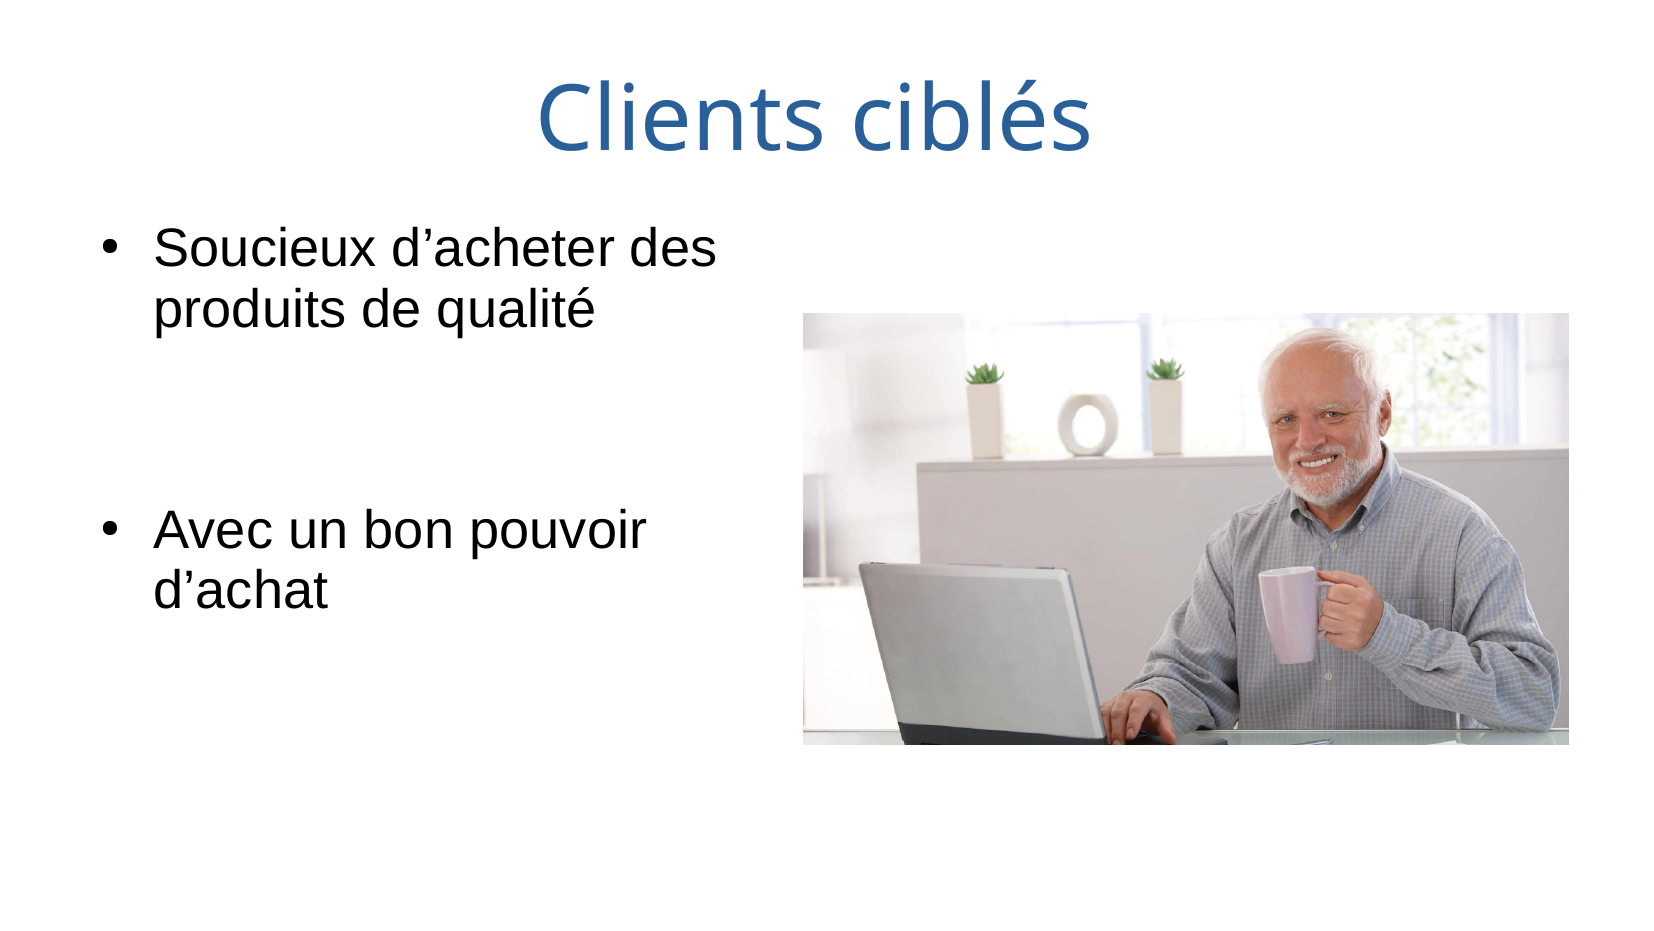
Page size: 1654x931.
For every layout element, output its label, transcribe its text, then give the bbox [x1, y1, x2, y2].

picture [803, 313, 1569, 745]
list Soucieux d’acheter des produits de qualité [82, 217, 809, 475]
title Clients ciblés [82, 37, 1571, 193]
list Avec un bon pouvoir d’achat [82, 499, 809, 757]
